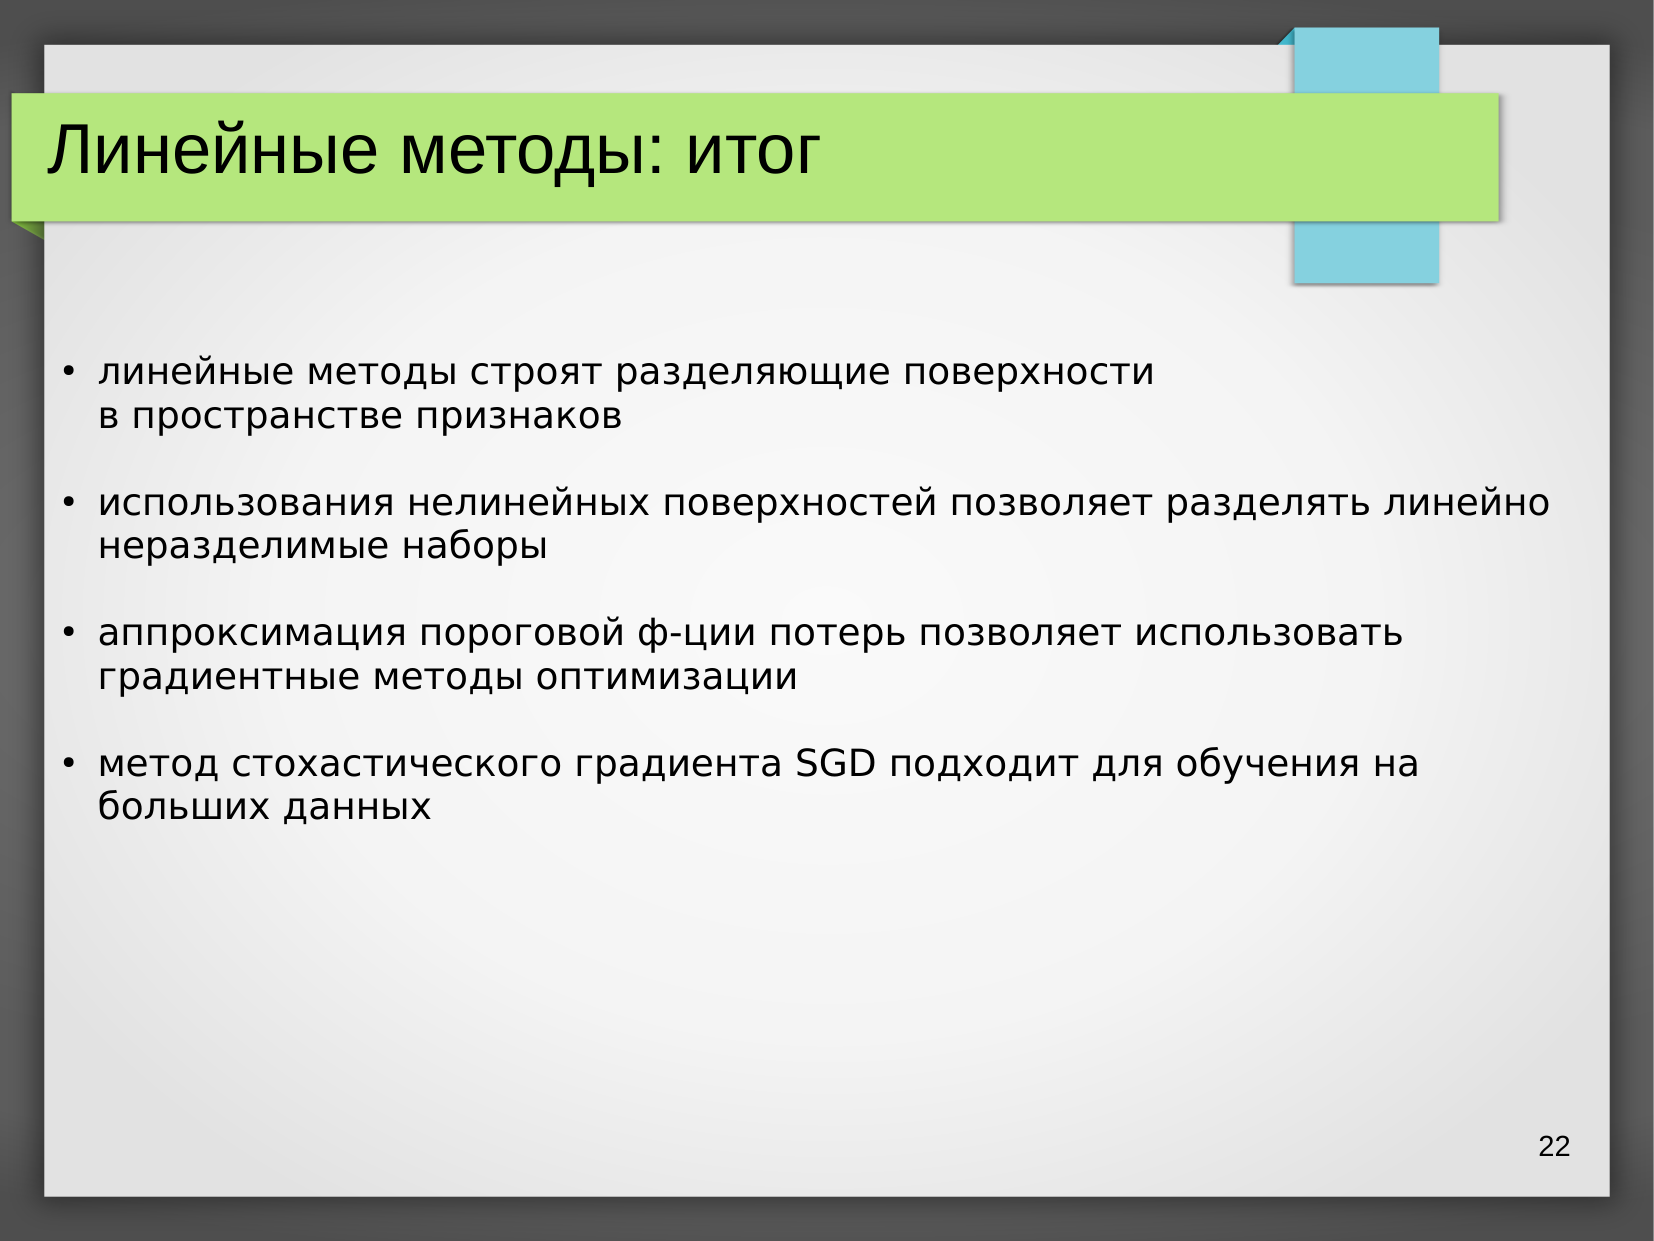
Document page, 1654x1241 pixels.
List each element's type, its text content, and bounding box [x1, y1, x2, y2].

title Линейные методы: итог [47, 109, 1501, 190]
picture [0, 0, 1654, 1241]
text_box линейные методы строят разделяющие поверхности в пространстве признаков использования нелинейных поверхностей позволяет разделять линейно неразделимые наборы аппроксимация пороговой ф-ции потерь позволяет использовать градиентные методы оптимизации метод стохастического градиента SGD подходит для обучения на больших данных [47, 342, 1595, 934]
